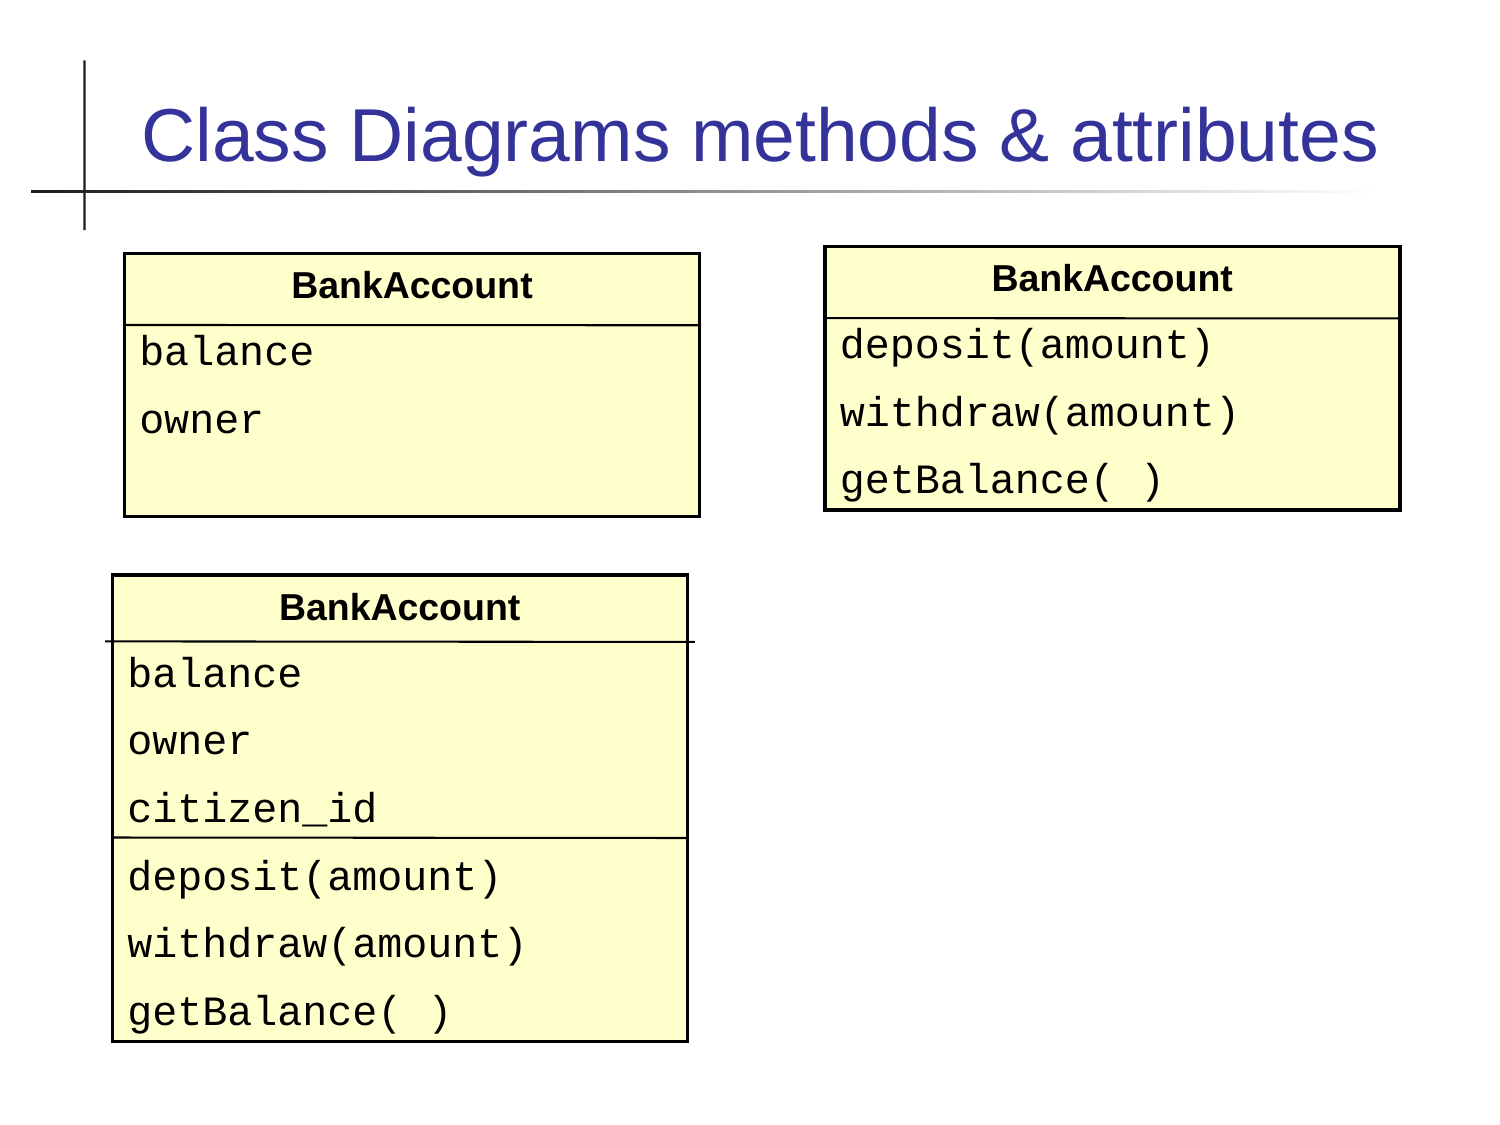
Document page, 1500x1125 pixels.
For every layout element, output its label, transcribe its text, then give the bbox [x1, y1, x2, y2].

text_box BankAccount balance owner citizen_id deposit(amount) withdraw(amount) getBalance( ) [112, 574, 688, 640]
text_box BankAccount balance owner [124, 253, 700, 324]
title Class Diagrams methods & attributes [100, 42, 1400, 185]
text_box BankAccount balance owner [124, 327, 700, 517]
text_box BankAccount balance owner citizen_id deposit(amount) withdraw(amount) getBalance( ) [112, 839, 688, 1042]
text_box BankAccount deposit(amount) withdraw(amount) getBalance( ) [824, 246, 1401, 317]
text_box BankAccount balance owner citizen_id deposit(amount) withdraw(amount) getBalance( ) [112, 643, 688, 836]
text_box BankAccount deposit(amount) withdraw(amount) getBalance( ) [824, 320, 1401, 511]
